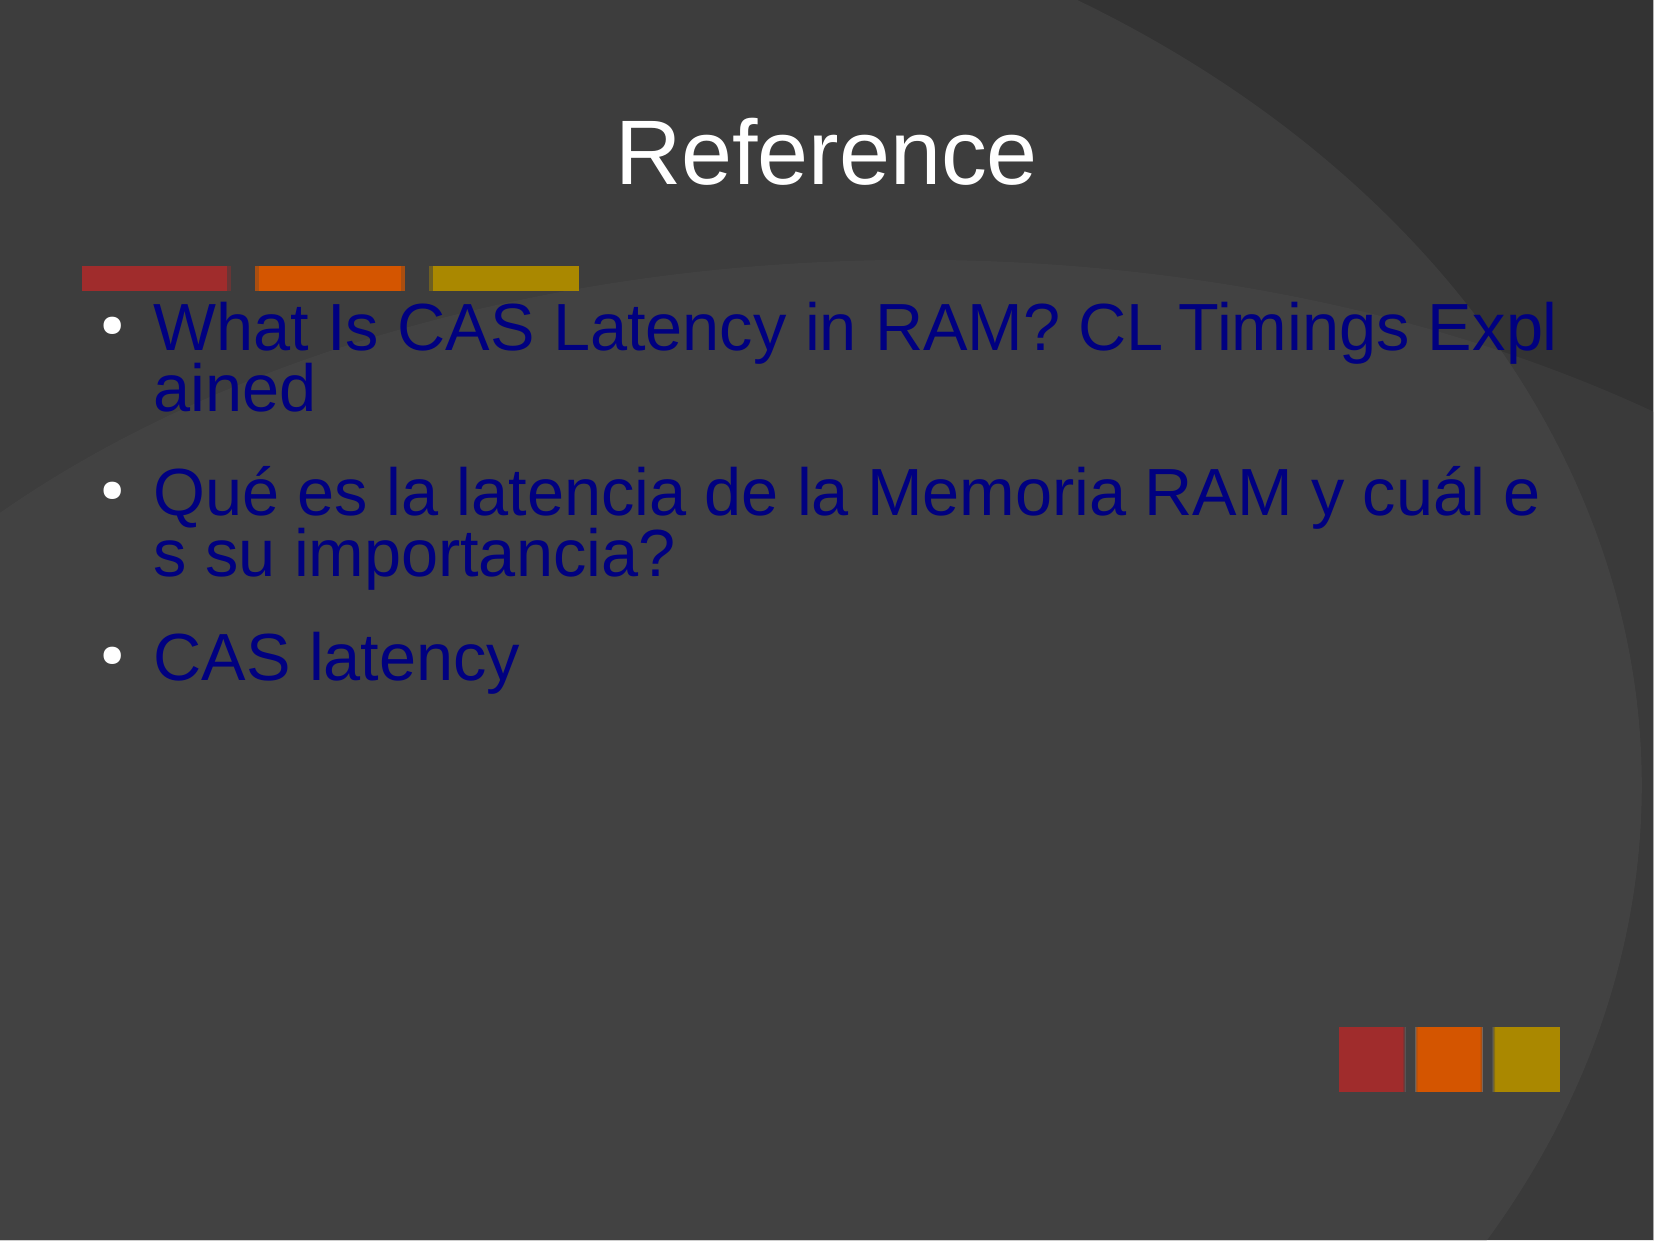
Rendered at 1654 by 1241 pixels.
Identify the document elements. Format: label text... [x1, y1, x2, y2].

title Reference [82, 49, 1571, 257]
picture [82, 266, 579, 290]
picture [1339, 1027, 1560, 1092]
list What Is CAS Latency in RAM? CL Timings Explained Qué es la latencia de la Memoria RAM y cuál es su importancia? CAS latency [82, 290, 1571, 945]
